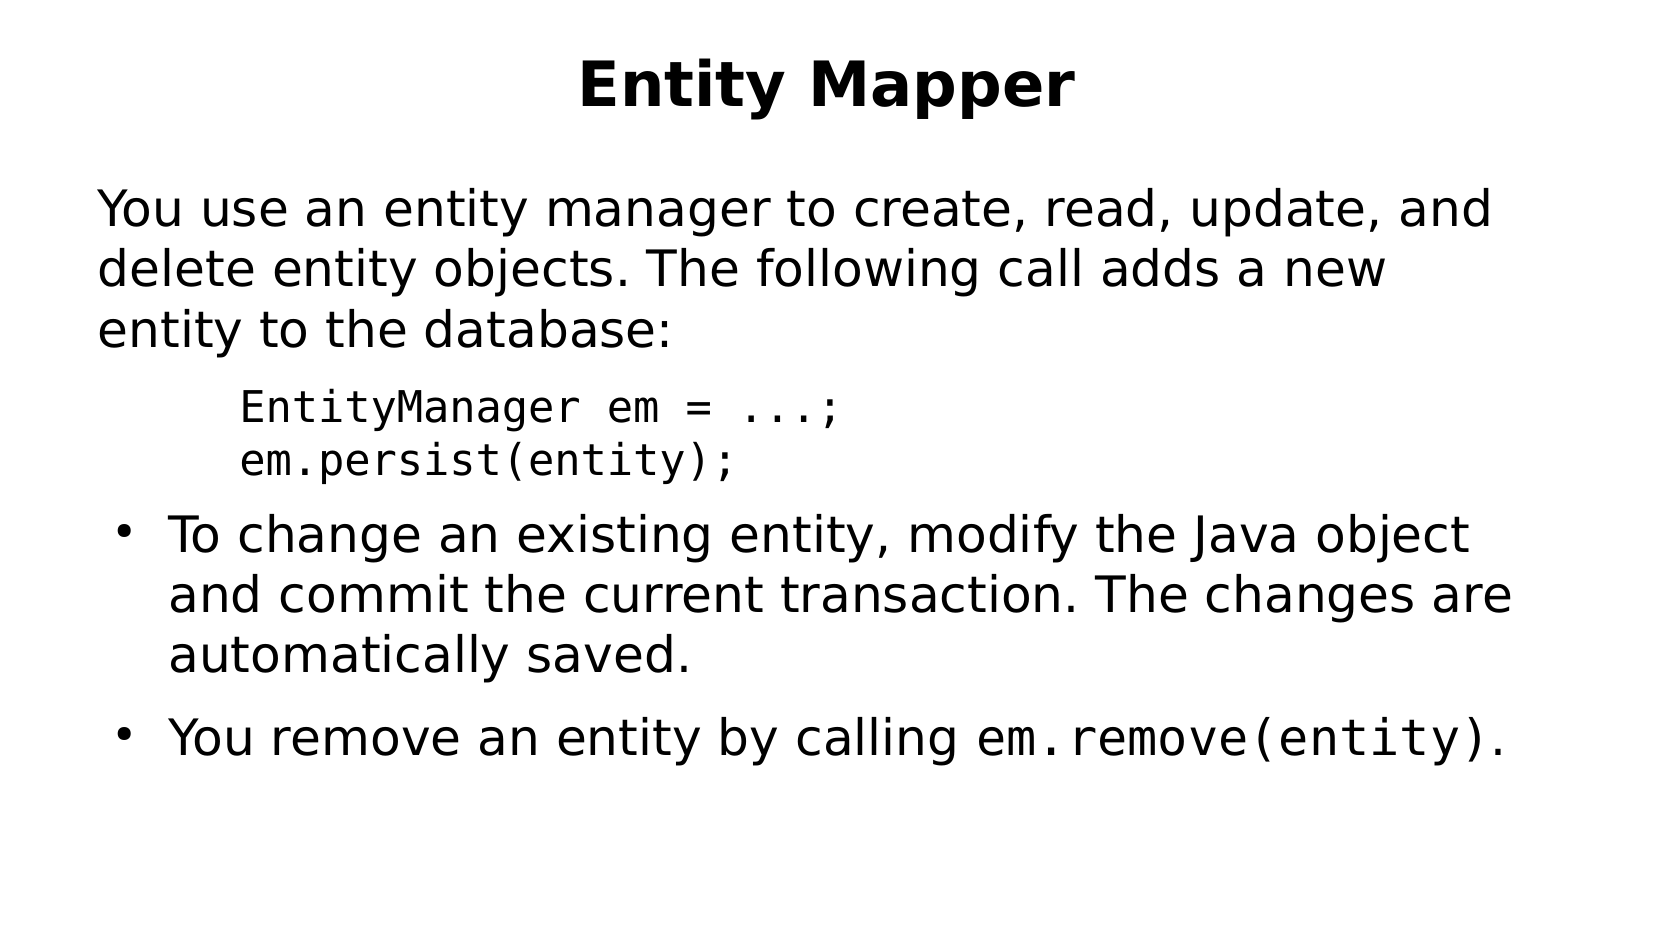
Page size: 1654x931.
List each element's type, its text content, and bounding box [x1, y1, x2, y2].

list You use an entity manager to create, read, update, and delete entity objects. The following call adds a new entity to the database: EntityManager em = ...; em.persist(entity); To change an existing entity, modify the Java object and commit the current transaction. The changes are automatically saved. You remove an entity by calling em.remove(entity). [82, 168, 1538, 889]
title Entity Mapper [82, 36, 1571, 147]
